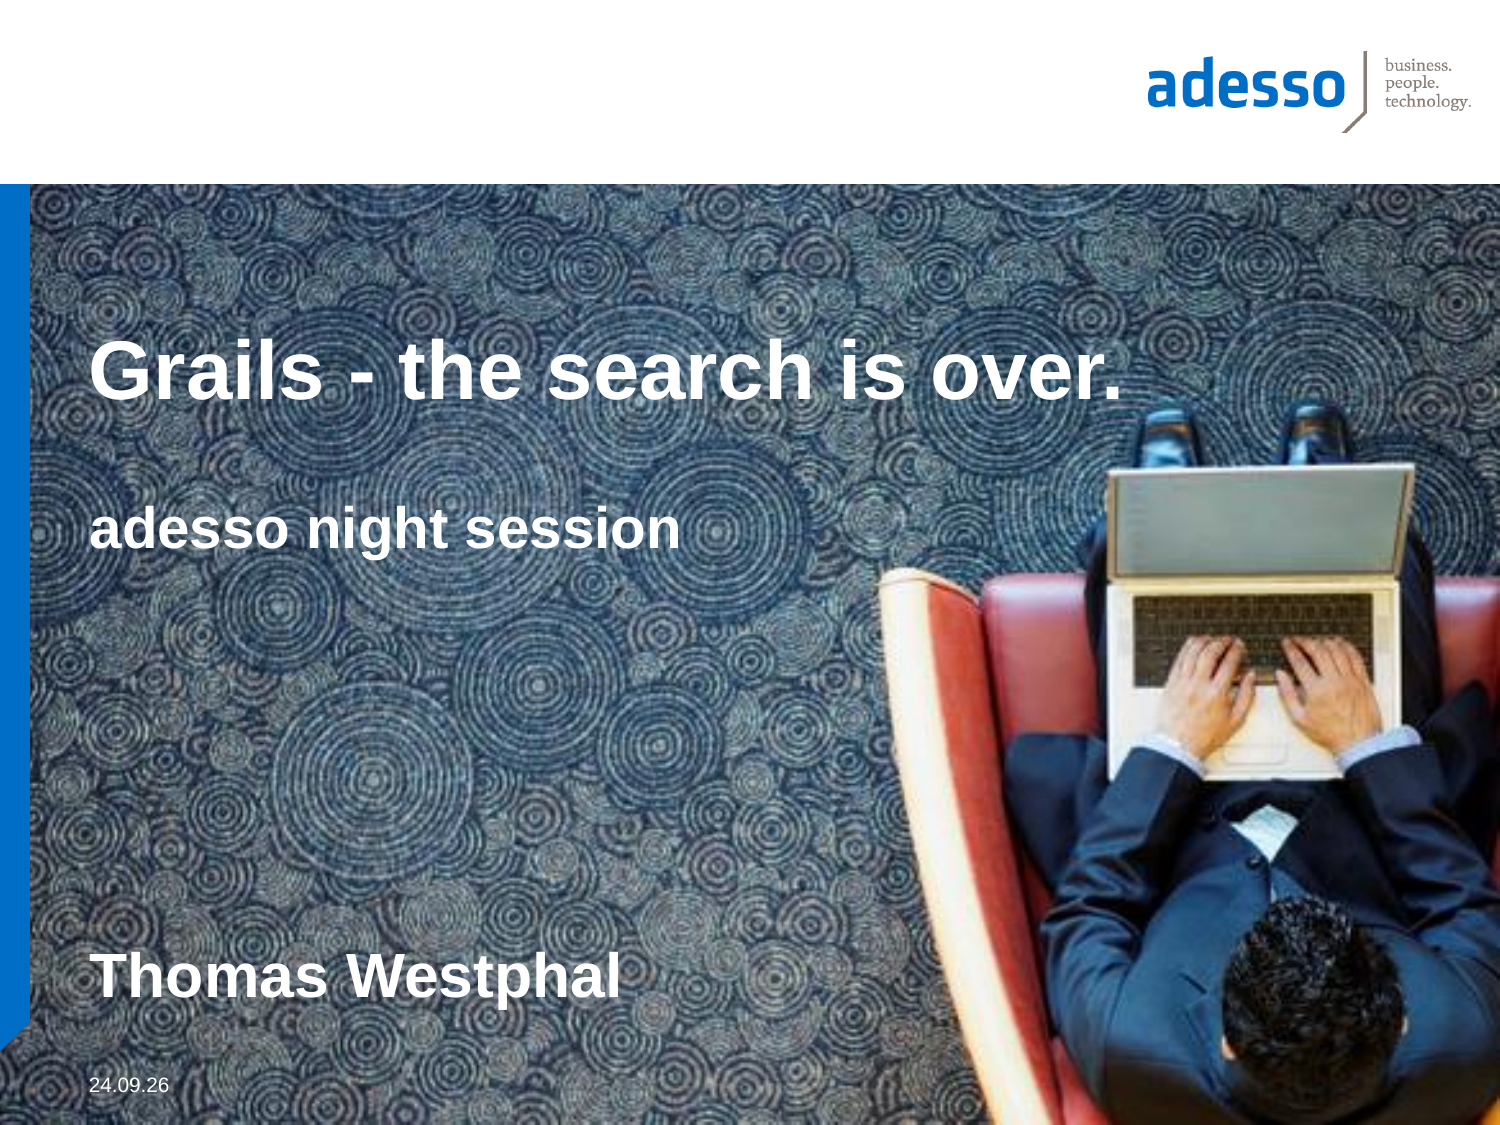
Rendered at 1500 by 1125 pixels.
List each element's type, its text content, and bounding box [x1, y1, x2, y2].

subtitle adesso night session Thomas Westphal [89, 415, 1473, 838]
picture [0, 184, 1500, 1125]
slide_number 11.08.11 [89, 1054, 223, 1115]
picture [1056, 0, 1500, 177]
title Grails - the search is over. [88, 316, 1473, 390]
